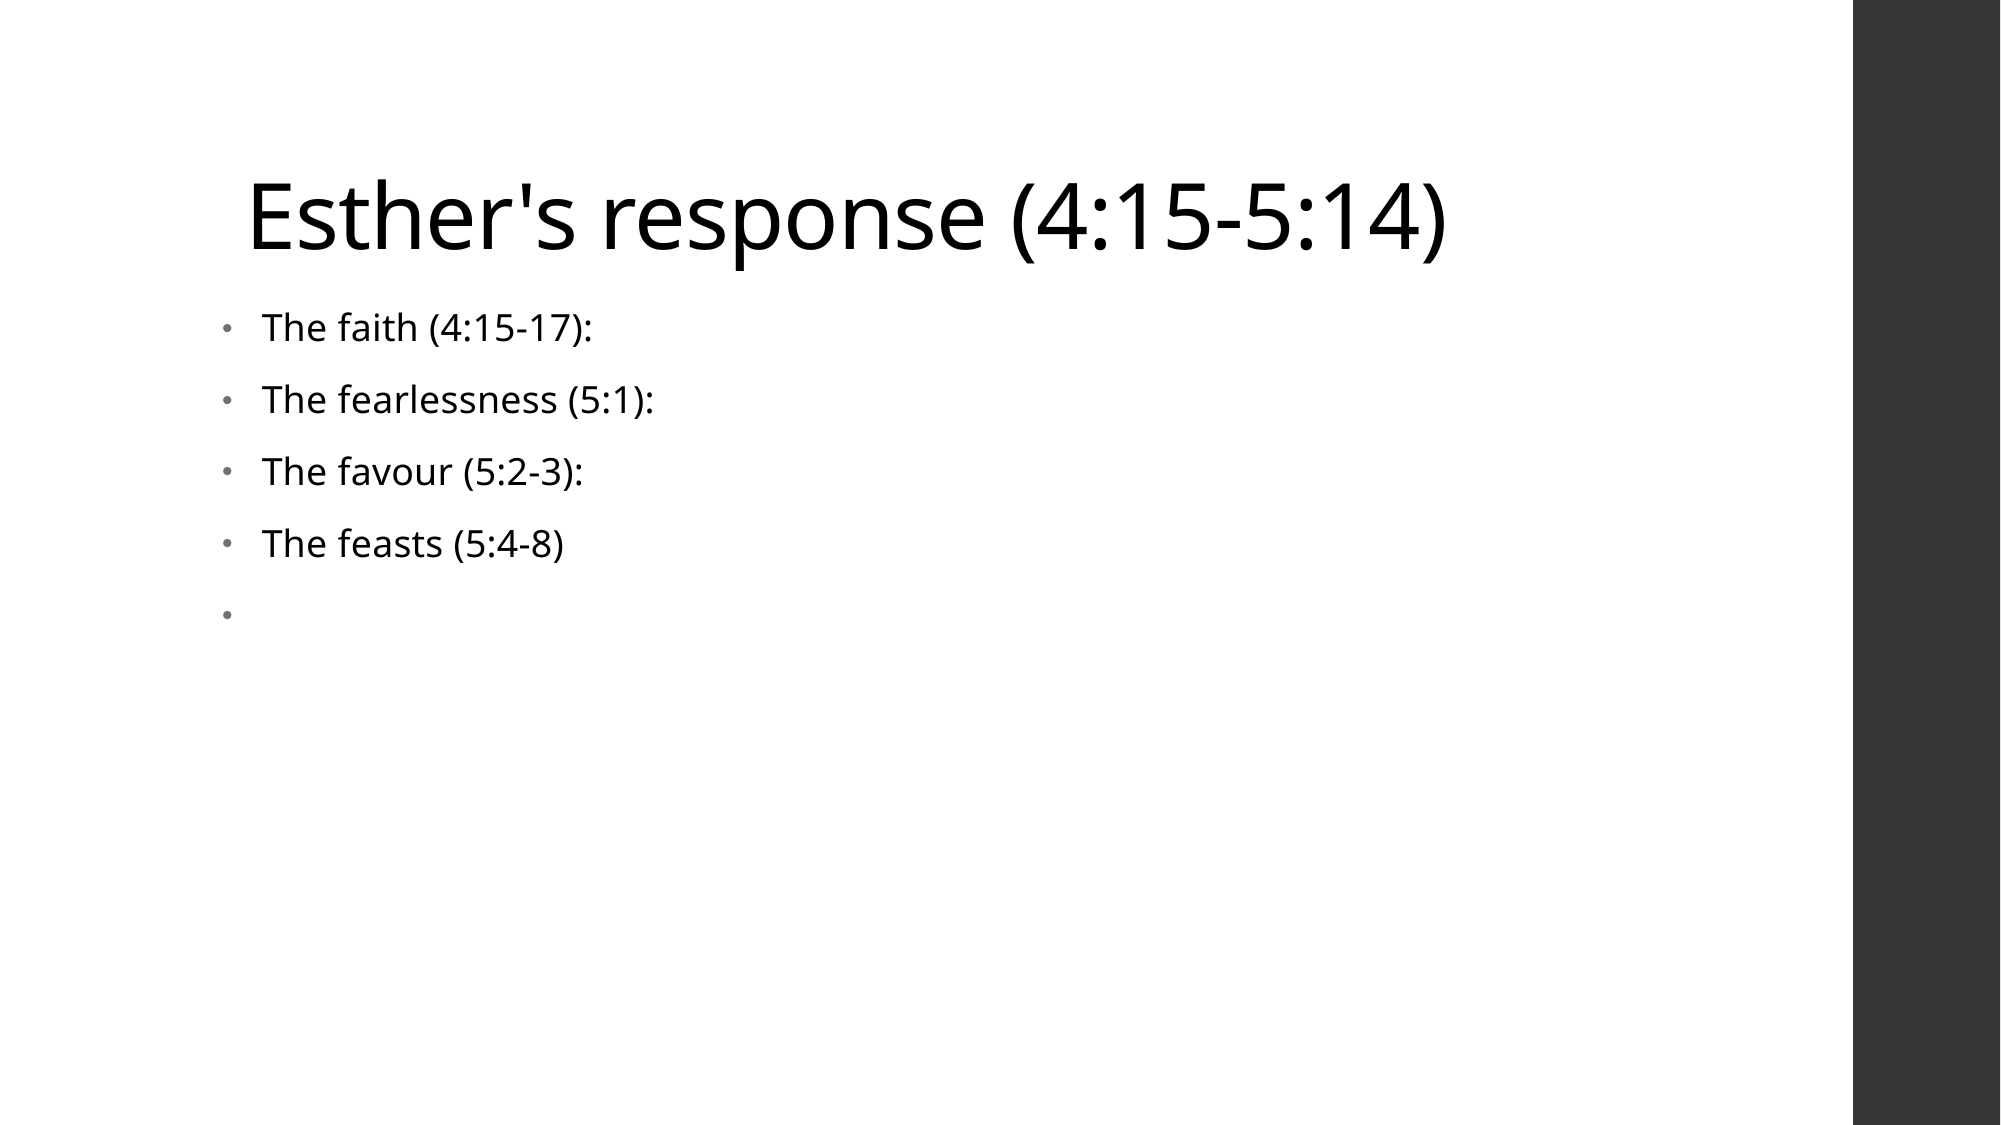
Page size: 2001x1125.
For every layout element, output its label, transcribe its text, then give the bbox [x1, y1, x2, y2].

title Esther's response (4:15-5:14) [206, 60, 1797, 278]
list The faith (4:15-17): The fearlessness (5:1): The favour (5:2-3): The feasts (5:4-8) [206, 299, 1617, 1014]
